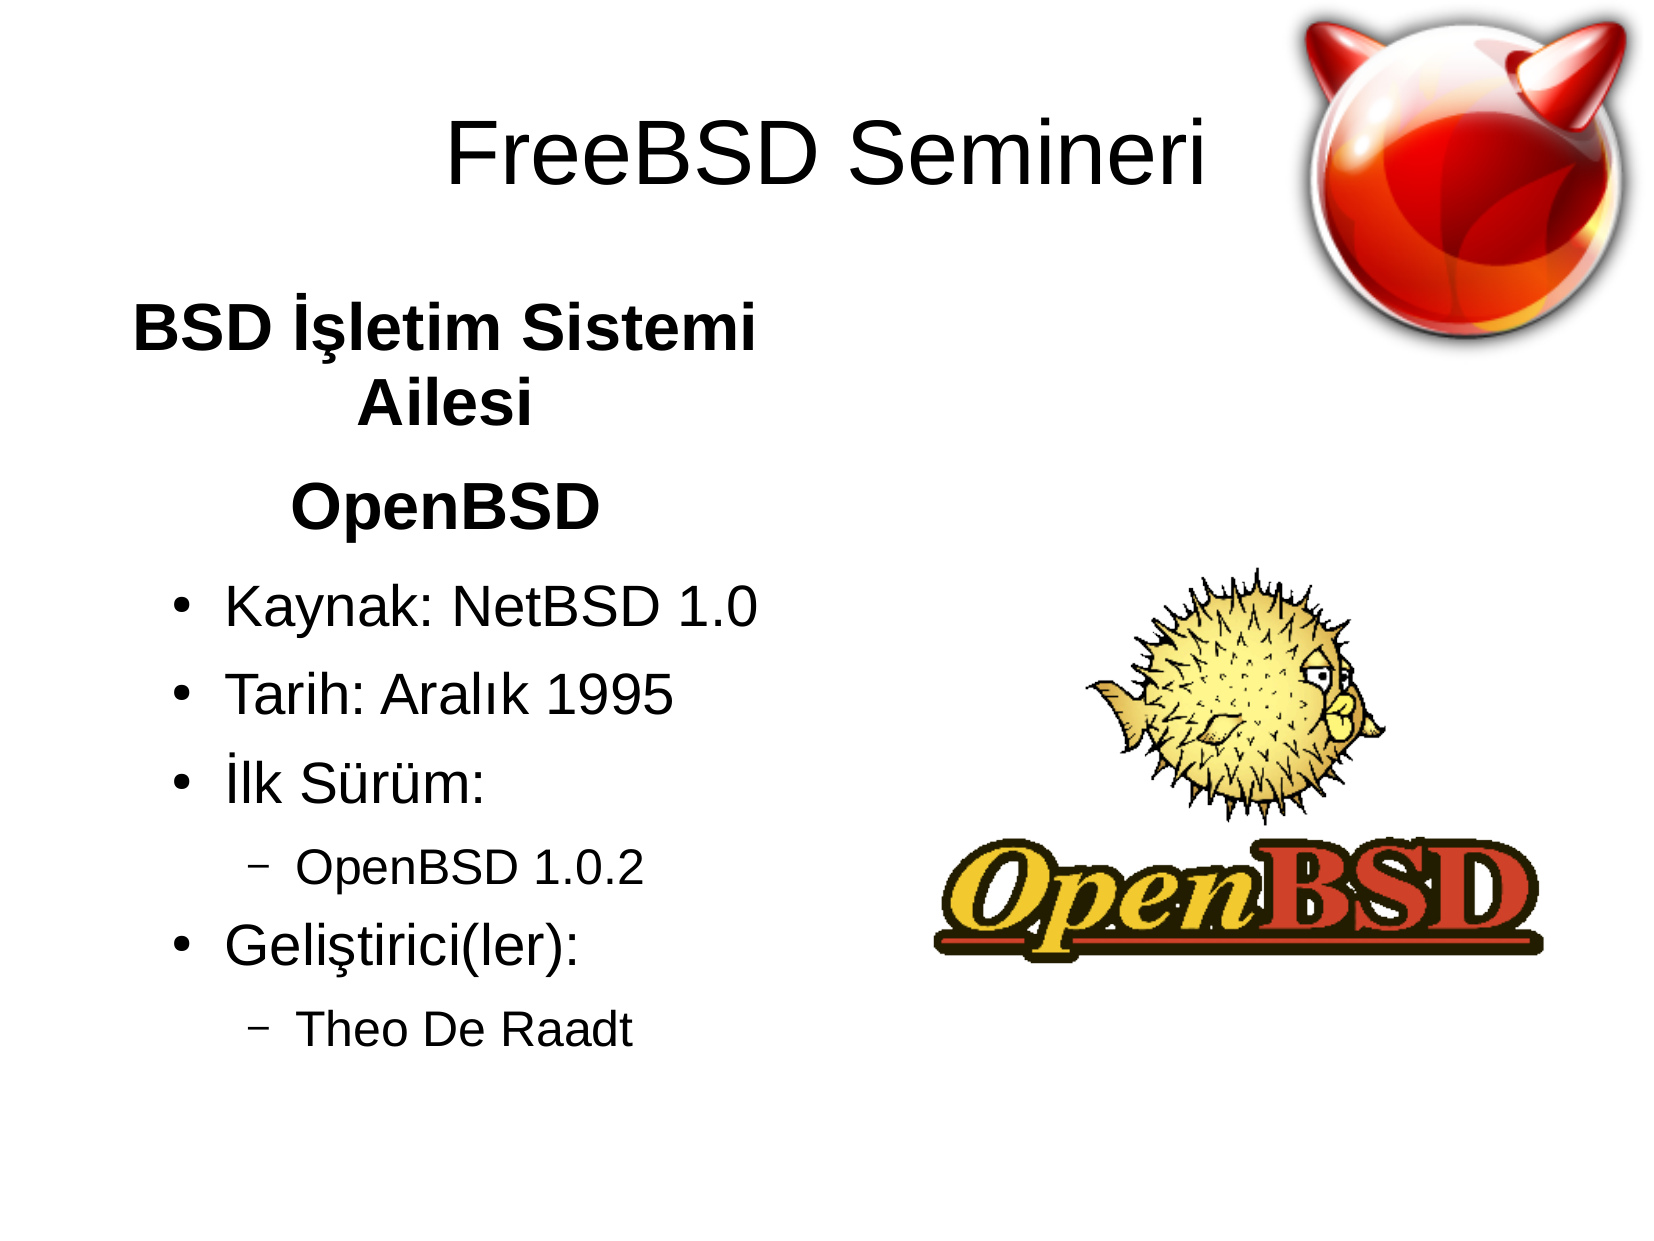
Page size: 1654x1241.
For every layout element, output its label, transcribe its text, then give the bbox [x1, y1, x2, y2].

picture [926, 563, 1552, 970]
list BSD İşletim Sistemi Ailesi OpenBSD Kaynak: NetBSD 1.0 Tarih: Aralık 1995 İlk Sürüm: OpenBSD 1.0.2 Geliştirici(ler): Theo De Raadt [82, 290, 809, 1109]
title FreeBSD Semineri [82, 49, 1282, 257]
picture [1282, 0, 1654, 365]
